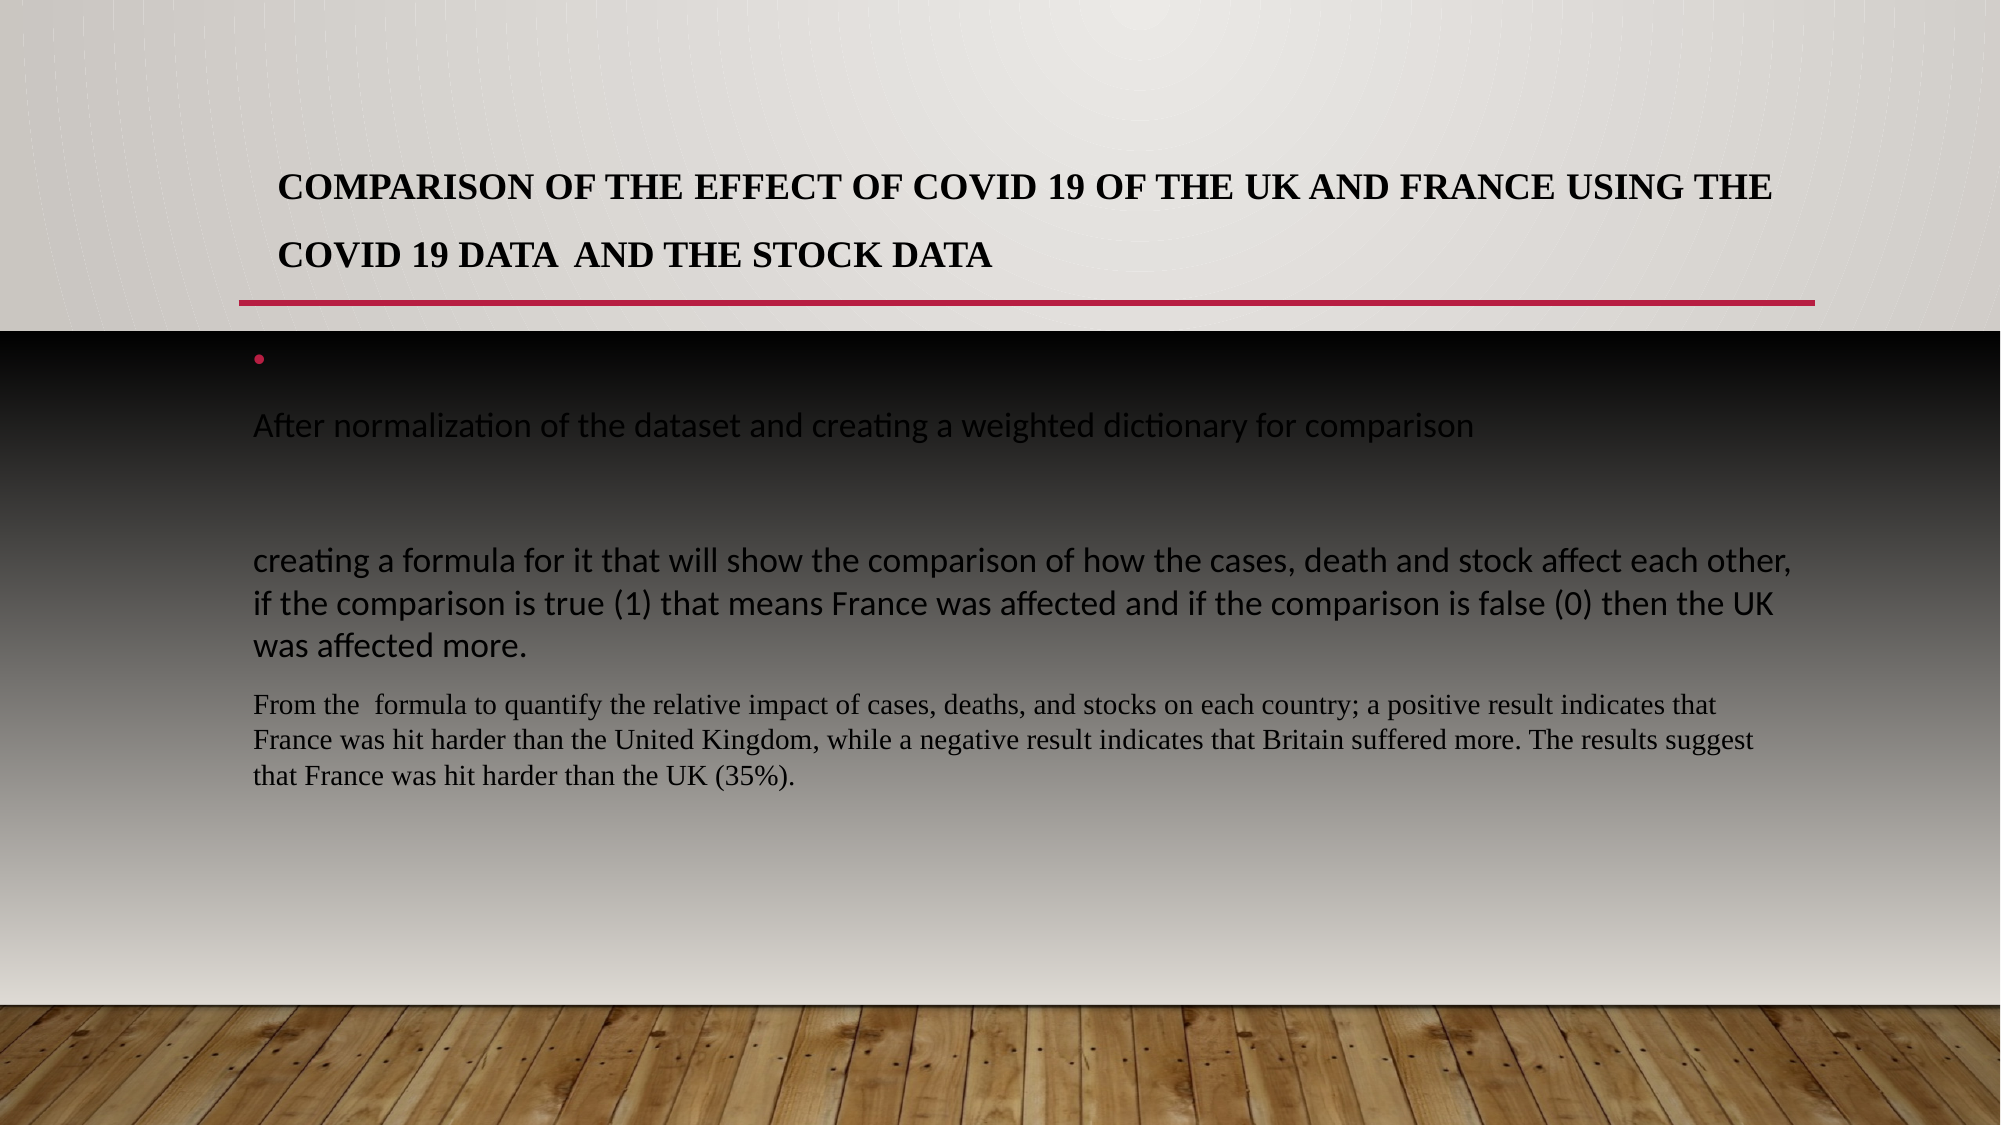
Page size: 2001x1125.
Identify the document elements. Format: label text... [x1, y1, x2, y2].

list After normalization of the dataset and creating a weighted dictionary for comparison creating a formula for it that will show the comparison of how the cases, death and stock affect each other, if the comparison is true (1) that means France was affected and if the comparison is false (0) then the UK was affected more. From the formula to quantify the relative impact of cases, deaths, and stocks on each country; a positive result indicates that France was hit harder than the United Kingdom, while a negative result indicates that Britain suffered more. The results suggest that France was hit harder than the UK (35%). [238, 330, 1814, 897]
title COMPARISON OF THE EFFECT OF COVID 19 OF THE UK AND FRANCE USING THE COVID 19 DATA AND THE STOCK DATA [238, 131, 1814, 305]
